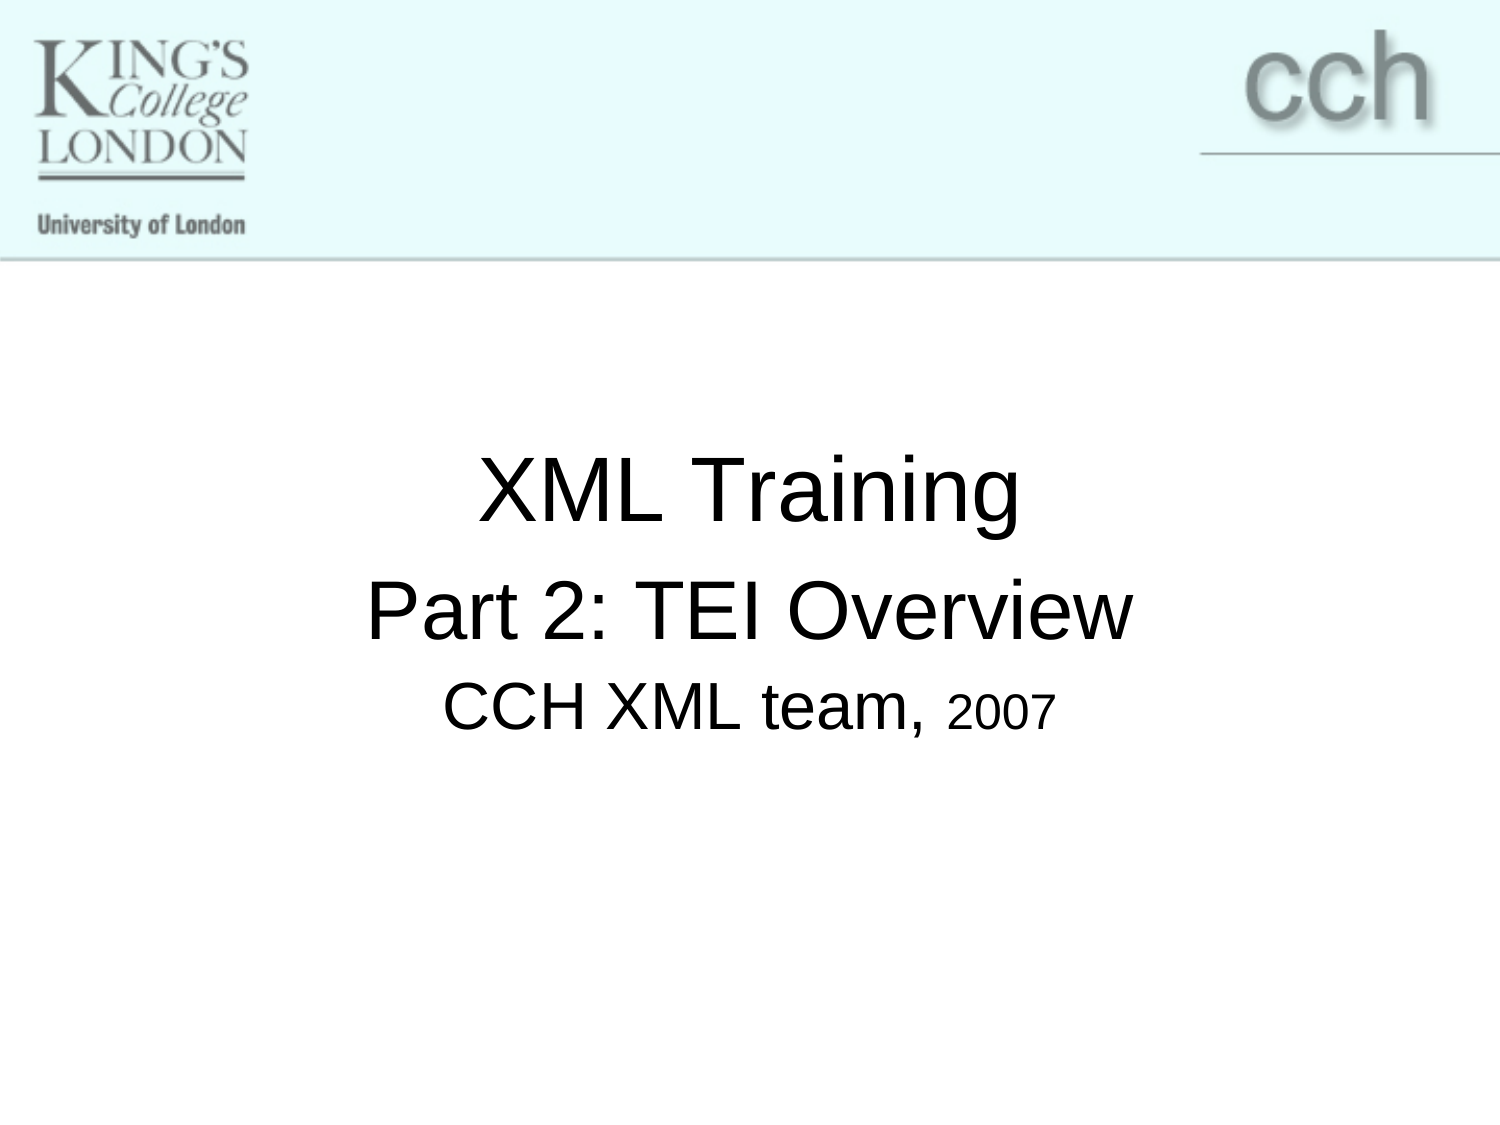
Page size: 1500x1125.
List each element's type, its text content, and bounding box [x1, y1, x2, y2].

picture [0, 0, 1500, 1125]
list XML Training Part 2: TEI Overview CCH XML team, 2007 [112, 324, 1388, 1001]
